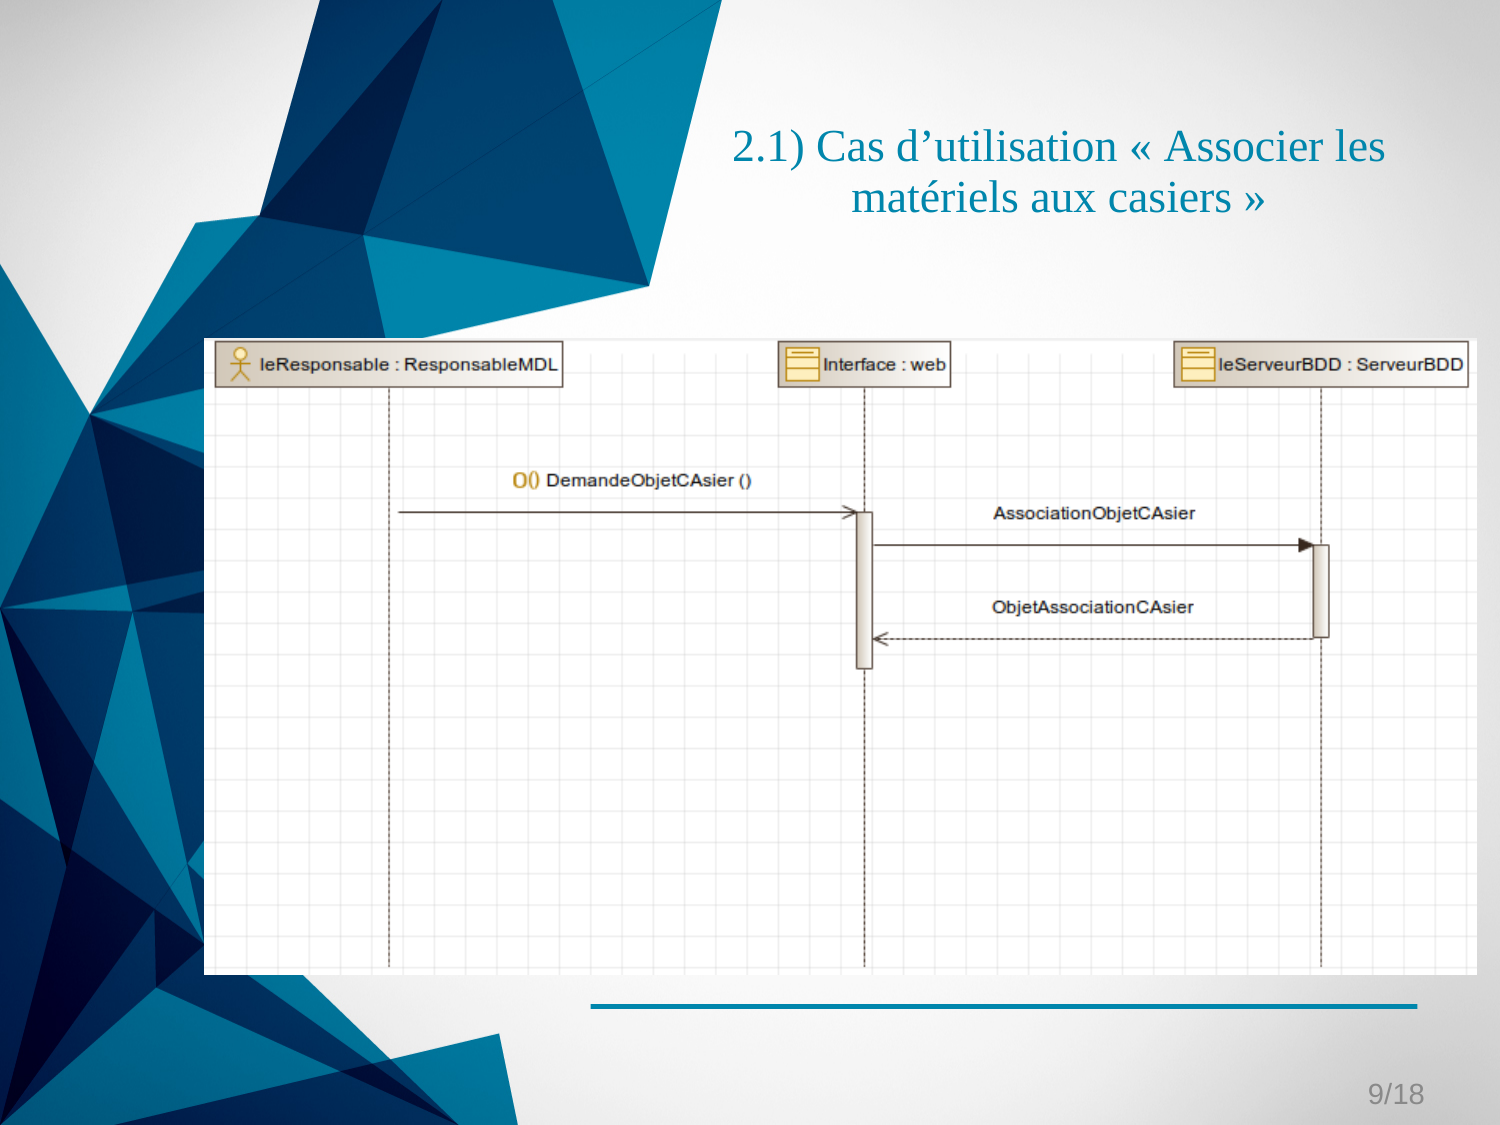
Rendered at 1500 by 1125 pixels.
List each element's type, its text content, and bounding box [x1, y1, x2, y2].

title 2.1) Cas d’utilisation « Associer les matériels aux casiers » [701, 77, 1418, 266]
picture [0, 0, 1500, 1125]
